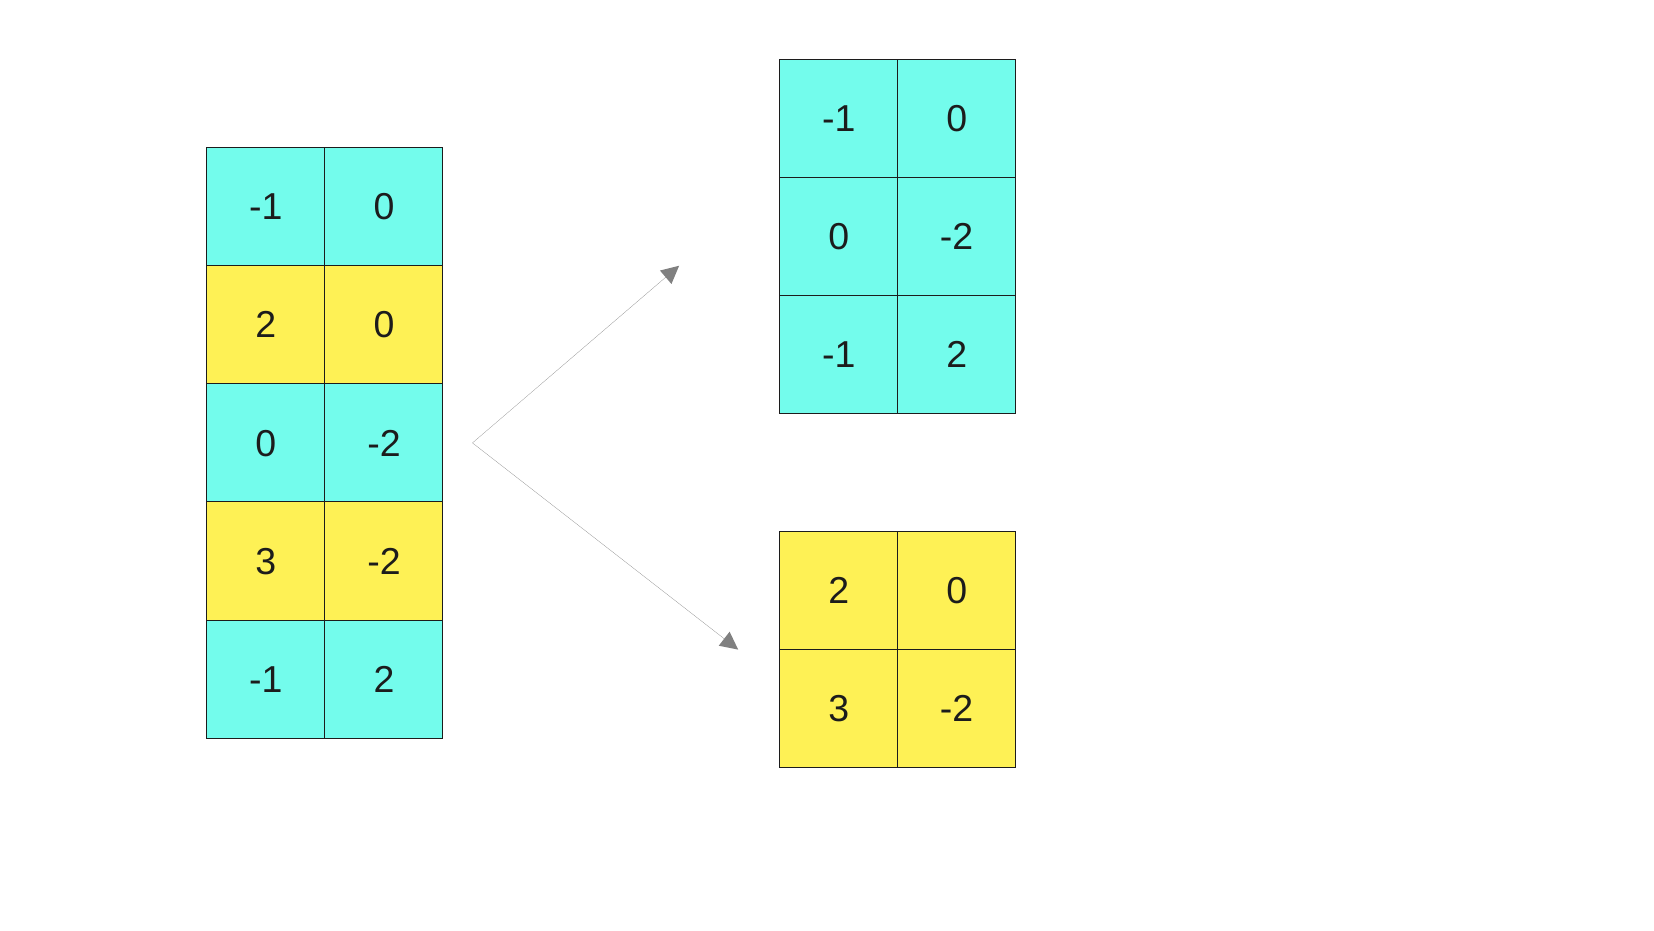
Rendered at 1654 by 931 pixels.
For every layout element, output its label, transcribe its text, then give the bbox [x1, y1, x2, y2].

text_box -1 [779, 295, 897, 414]
text_box -2 [897, 177, 1016, 295]
text_box -2 [324, 501, 443, 620]
text_box 0 [324, 265, 443, 383]
text_box 0 [897, 59, 1016, 177]
text_box 3 [779, 649, 897, 768]
text_box 2 [897, 295, 1016, 414]
text_box 3 [206, 501, 324, 620]
text_box -2 [324, 383, 443, 501]
text_box 0 [779, 177, 897, 295]
text_box -1 [206, 147, 324, 265]
text_box 0 [324, 147, 443, 265]
text_box 2 [779, 531, 897, 649]
text_box 0 [897, 531, 1016, 649]
text_box -1 [779, 59, 897, 177]
text_box -1 [206, 620, 324, 739]
text_box -2 [897, 649, 1016, 768]
text_box 0 [206, 383, 324, 501]
text_box 2 [206, 265, 324, 383]
text_box 2 [324, 620, 443, 739]
